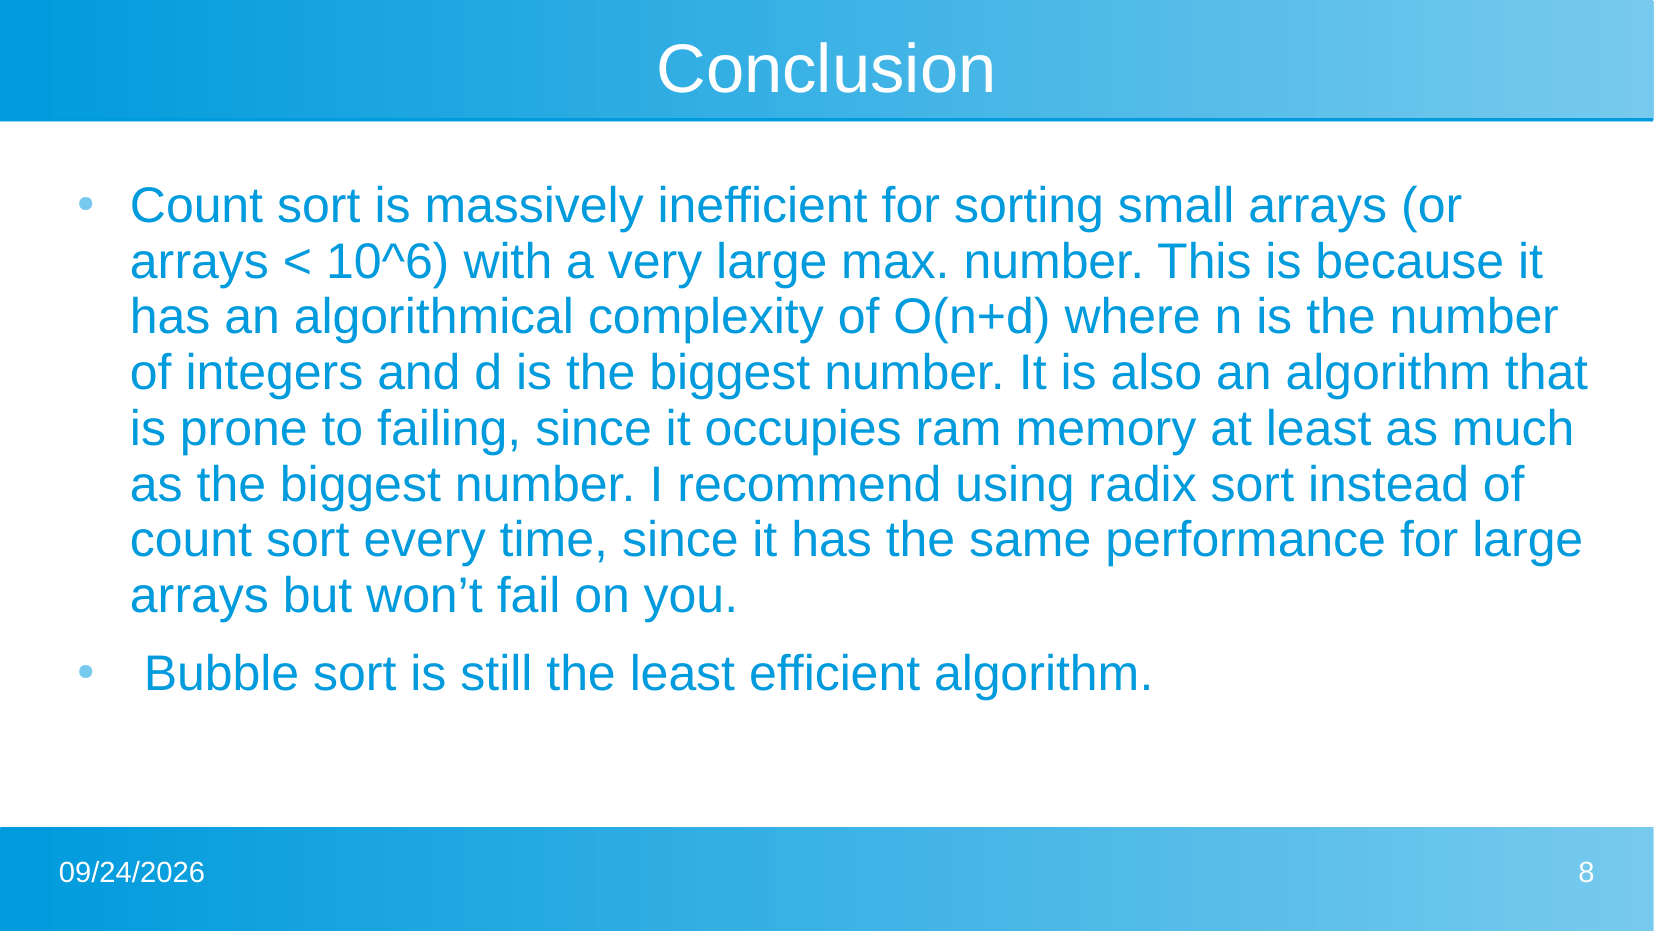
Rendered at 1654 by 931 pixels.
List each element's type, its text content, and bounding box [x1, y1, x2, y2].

title Conclusion [59, 29, 1595, 108]
list Count sort is massively inefficient for sorting small arrays (or arrays < 10^6) with a very large max. number. This is because it has an algorithmical complexity of O(n+d) where n is the number of integers and d is the biggest number. It is also an algorithm that is prone to failing, since it occupies ram memory at least as much as the biggest number. I recommend using radix sort instead of count sort every time, since it has the same performance for large arrays but won’t fail on you. Bubble sort is still the least efficient algorithm. [59, 177, 1595, 768]
